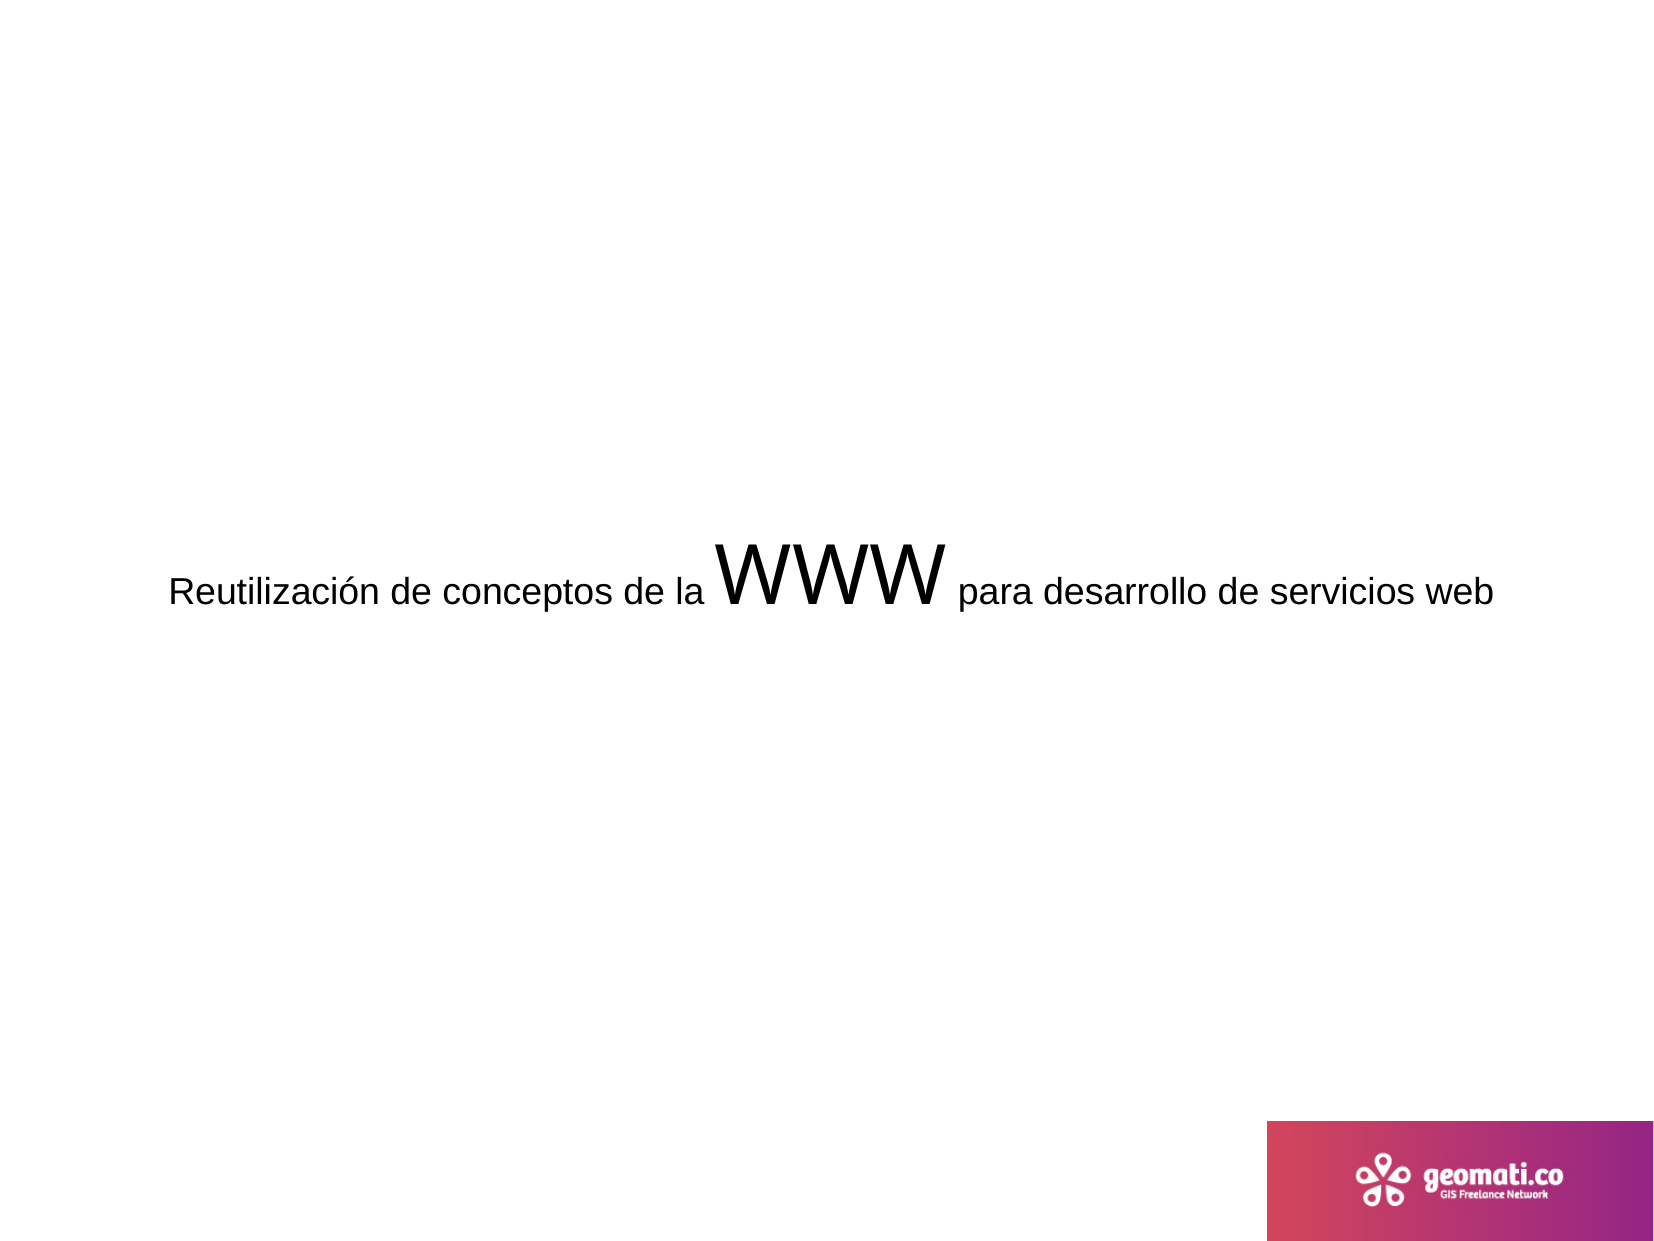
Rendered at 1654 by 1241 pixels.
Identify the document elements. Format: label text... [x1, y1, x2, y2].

picture [1267, 1121, 1654, 1241]
text_box Reutilización de conceptos de la WWW para desarrollo de servicios web [153, 507, 1524, 678]
